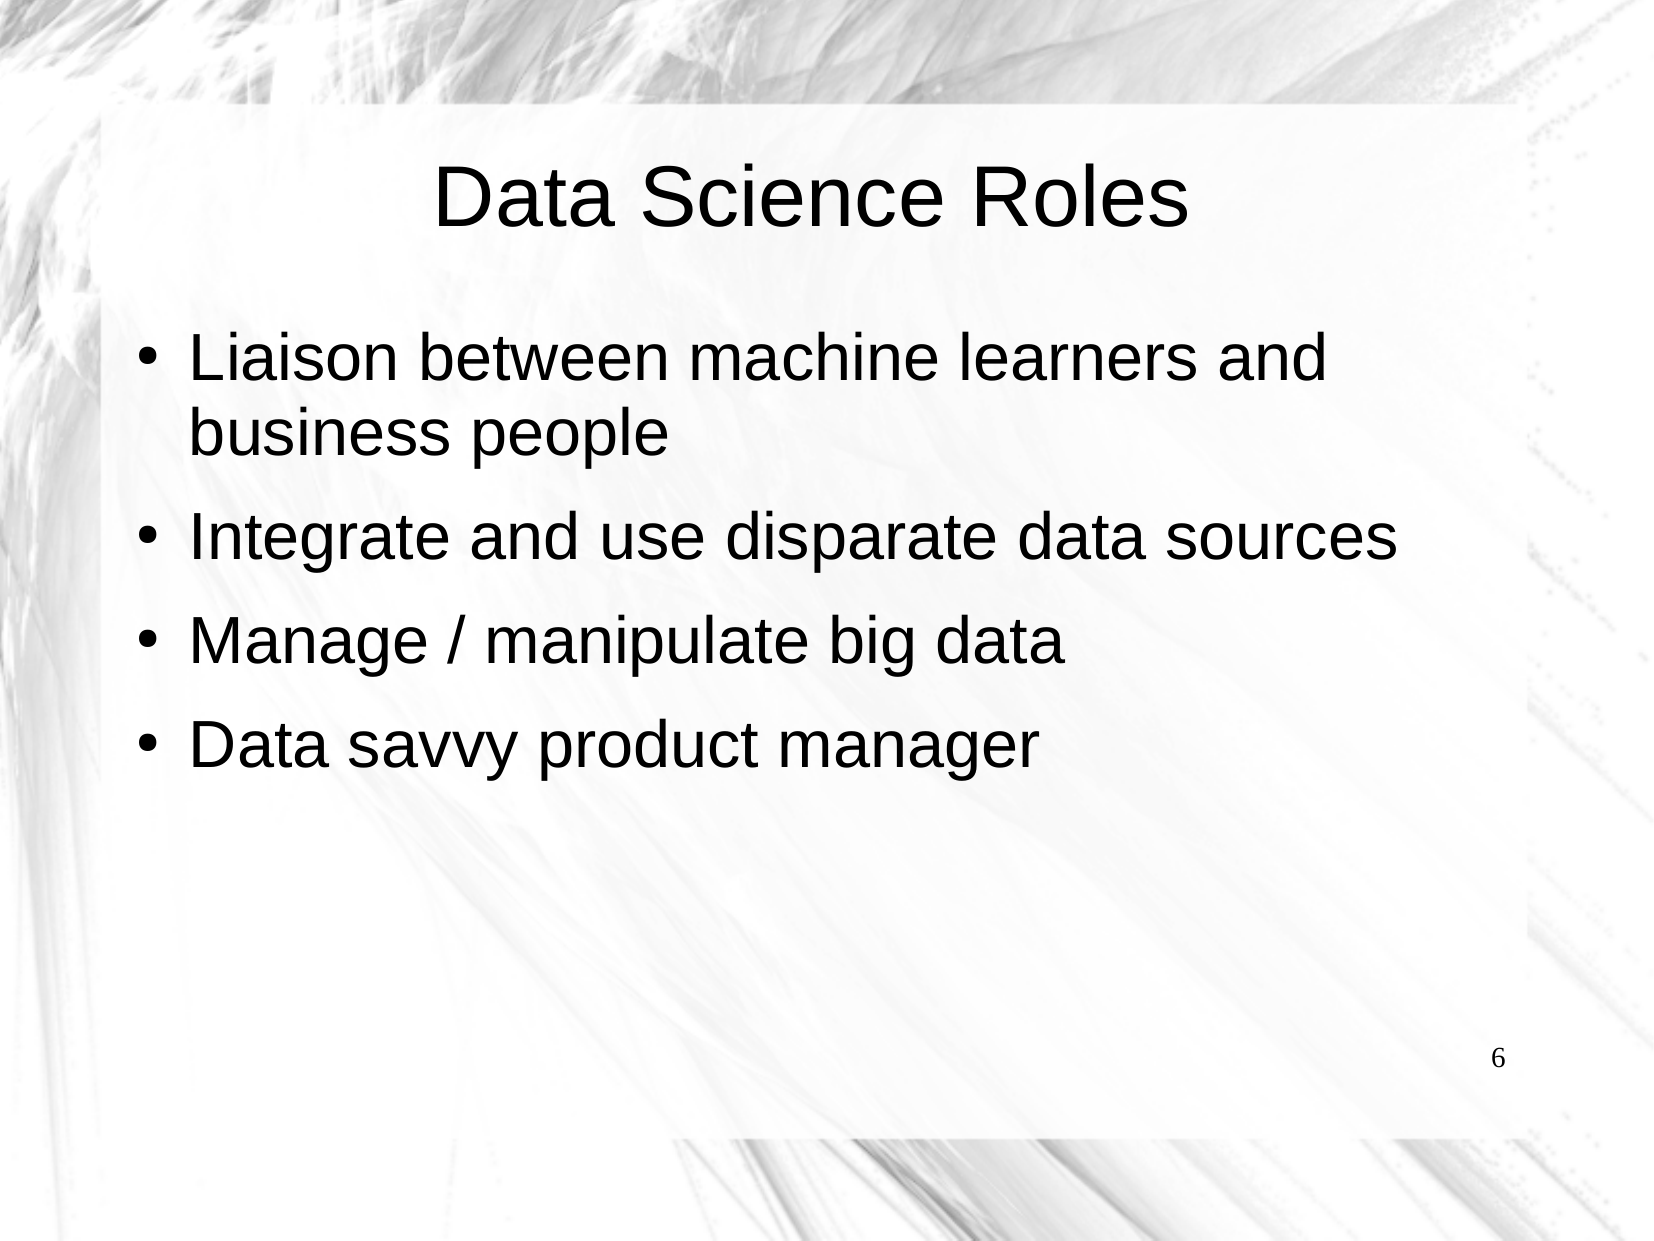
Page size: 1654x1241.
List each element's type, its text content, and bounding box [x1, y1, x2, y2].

title Data Science Roles [118, 112, 1506, 281]
picture [0, 0, 1654, 1241]
list Liaison between machine learners and business people Integrate and use disparate data sources Manage / manipulate big data Data savvy product manager [118, 319, 1571, 945]
